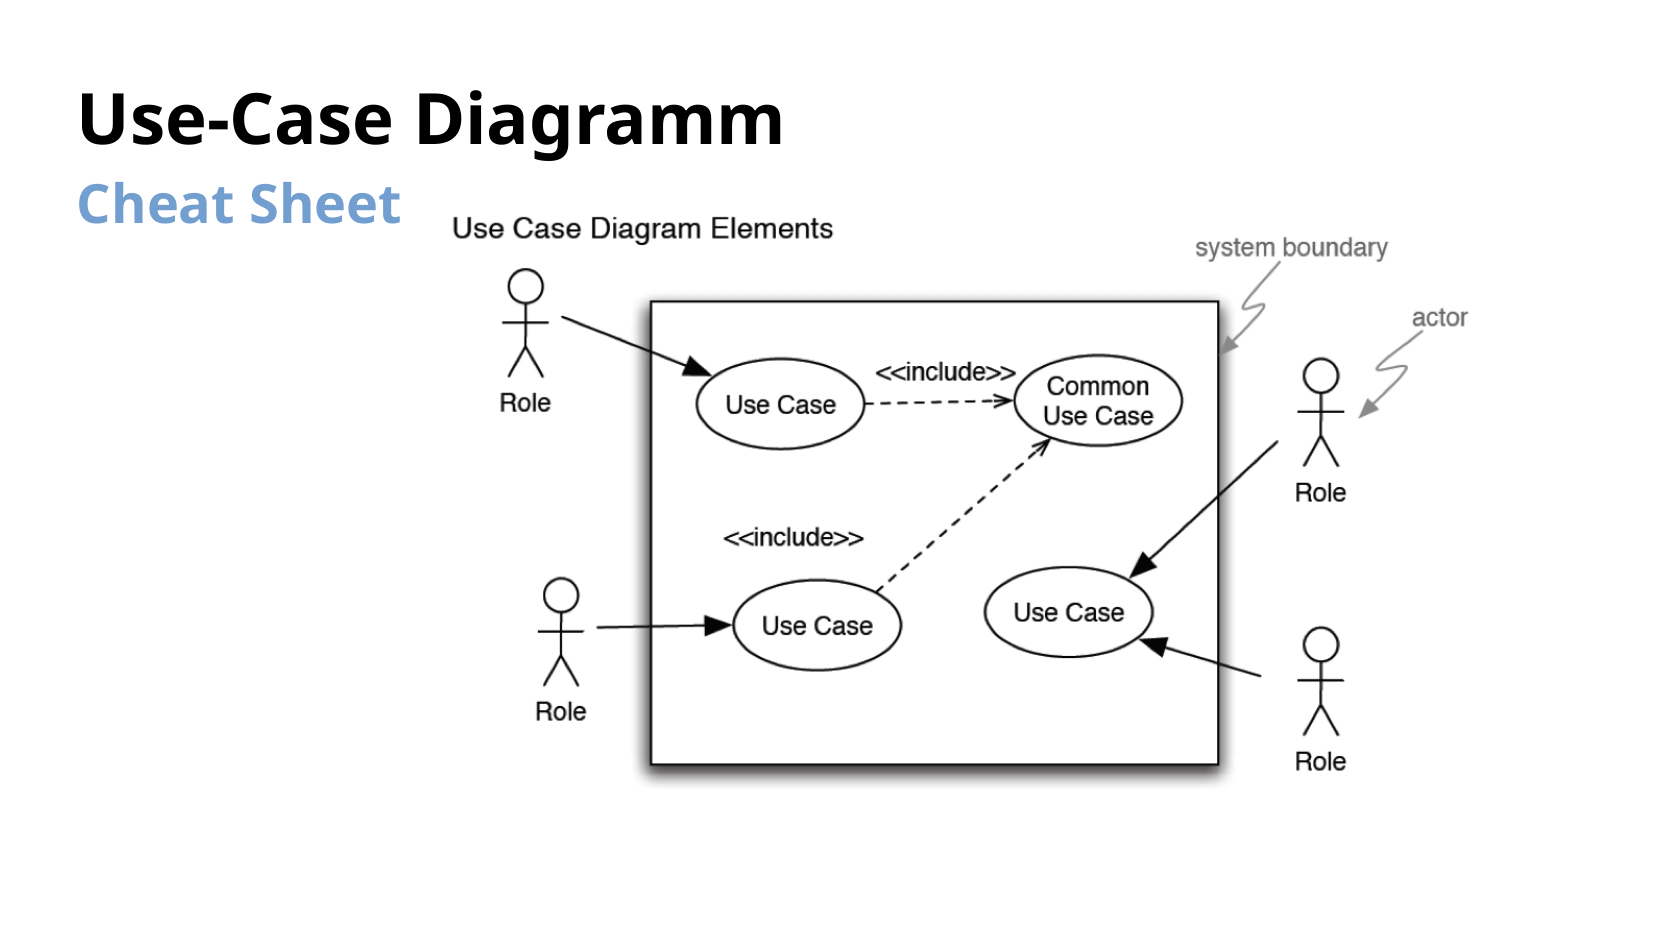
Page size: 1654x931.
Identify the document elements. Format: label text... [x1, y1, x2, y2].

title Use-Case Diagramm Cheat Sheet [76, 57, 1565, 251]
picture [442, 195, 1481, 827]
